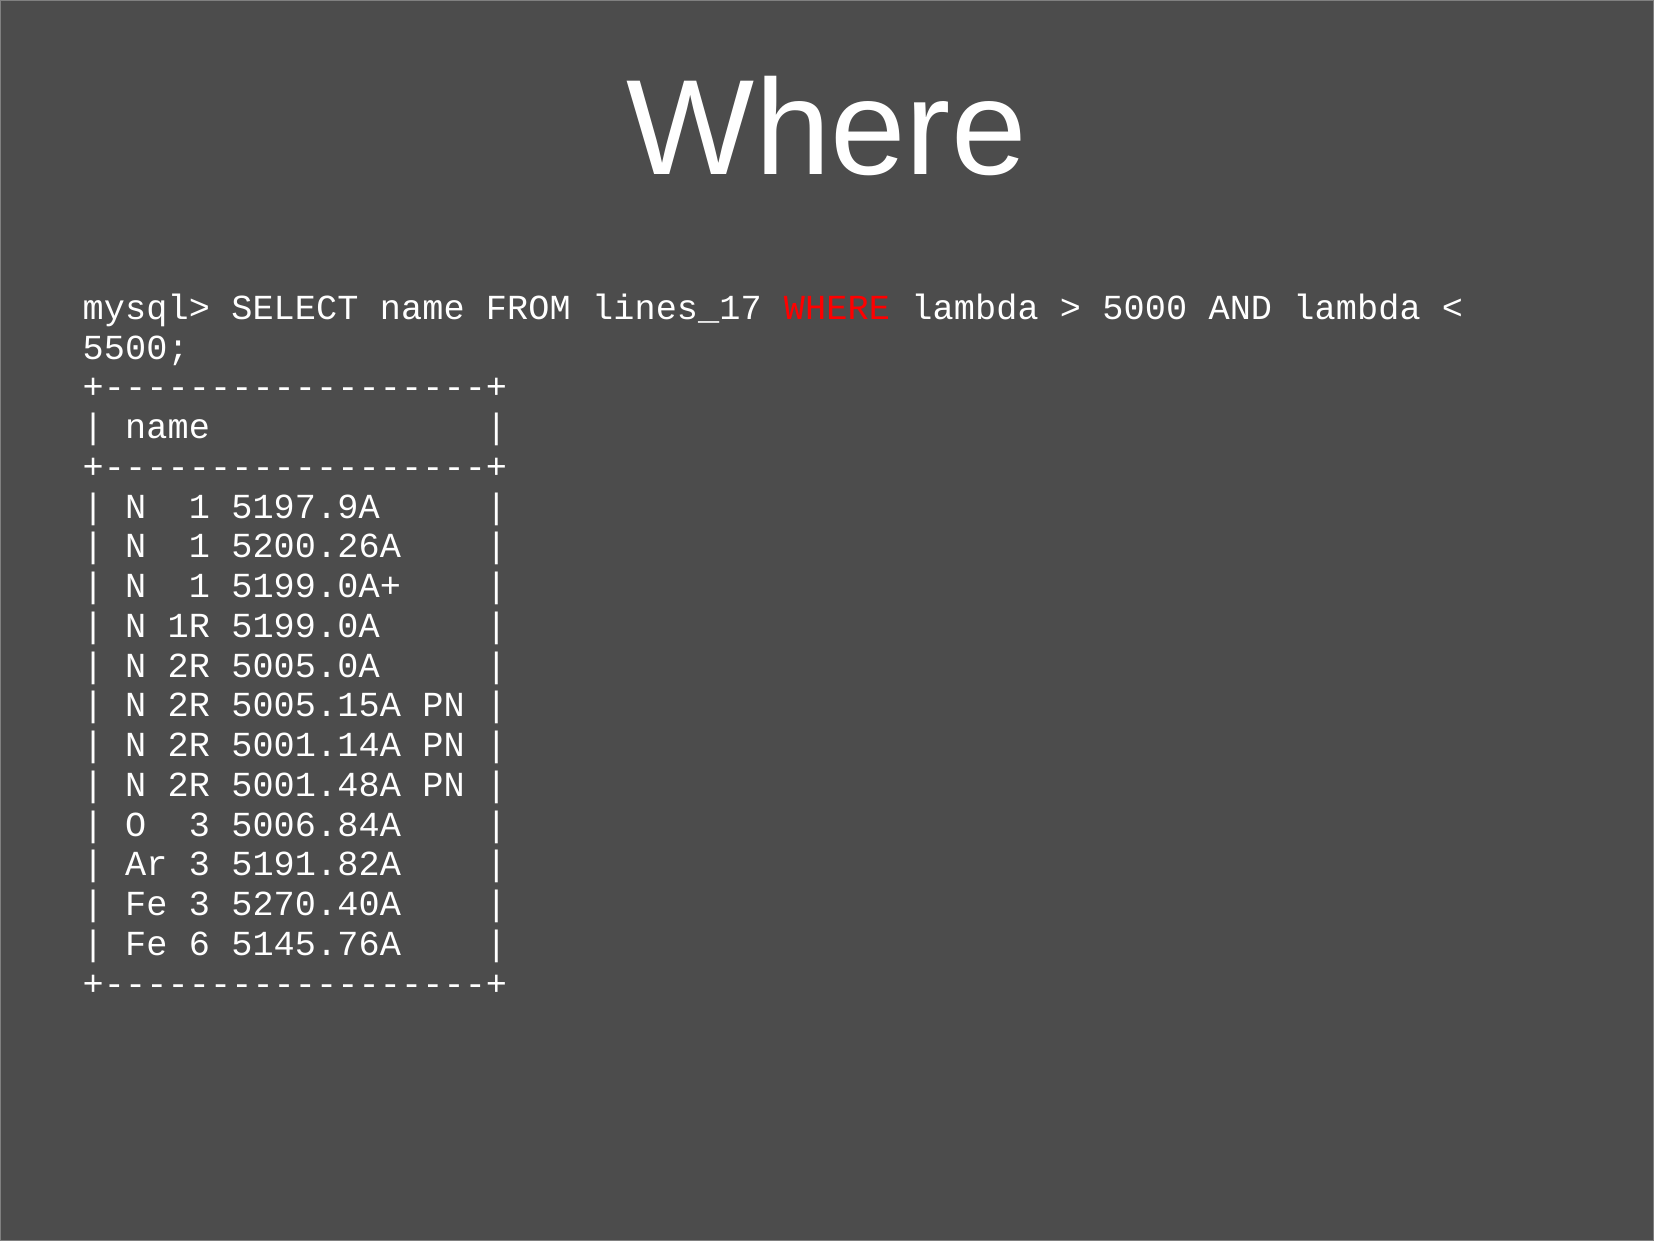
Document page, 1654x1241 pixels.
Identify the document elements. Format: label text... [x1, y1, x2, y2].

list mysql> SELECT name FROM lines_17 WHERE lambda > 5000 AND lambda < 5500; +------------------+ | name | +------------------+ | N 1 5197.9A | | N 1 5200.26A | | N 1 5199.0A+ | | N 1R 5199.0A | | N 2R 5005.0A | | N 2R 5005.15A PN | | N 2R 5001.14A PN | | N 2R 5001.48A PN | | O 3 5006.84A | | Ar 3 5191.82A | | Fe 3 5270.40A | | Fe 6 5145.76A | +------------------+ [82, 290, 1538, 1010]
title Where [389, 49, 1264, 205]
